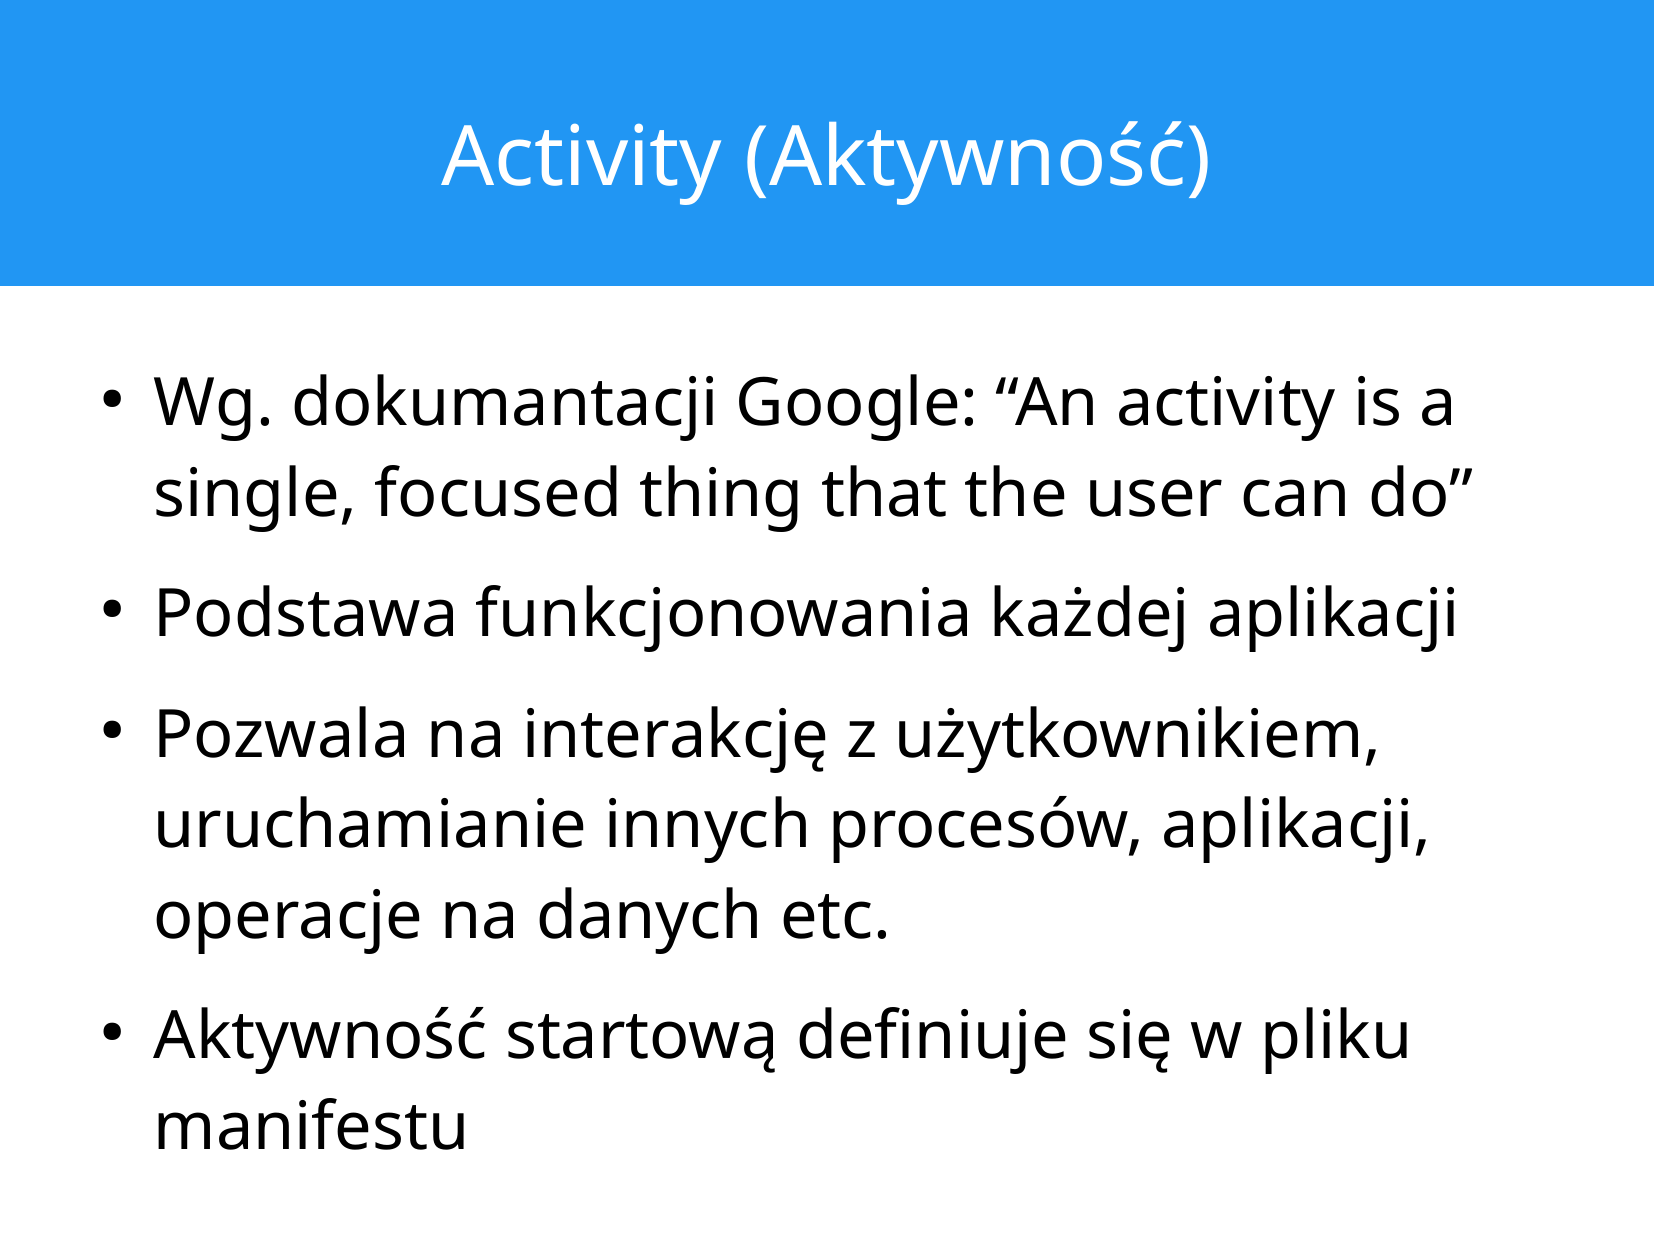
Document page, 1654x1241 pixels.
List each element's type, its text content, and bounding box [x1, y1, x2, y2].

list Wg. dokumantacji Google: “An activity is a single, focused thing that the user can do” Podstawa funkcjonowania każdej aplikacji Pozwala na interakcję z użytkownikiem, uruchamianie innych procesów, aplikacji, operacje na danych etc. Aktywność startową definiuje się w pliku manifestu [82, 295, 1571, 1229]
title Activity (Aktywność) [82, 49, 1571, 257]
